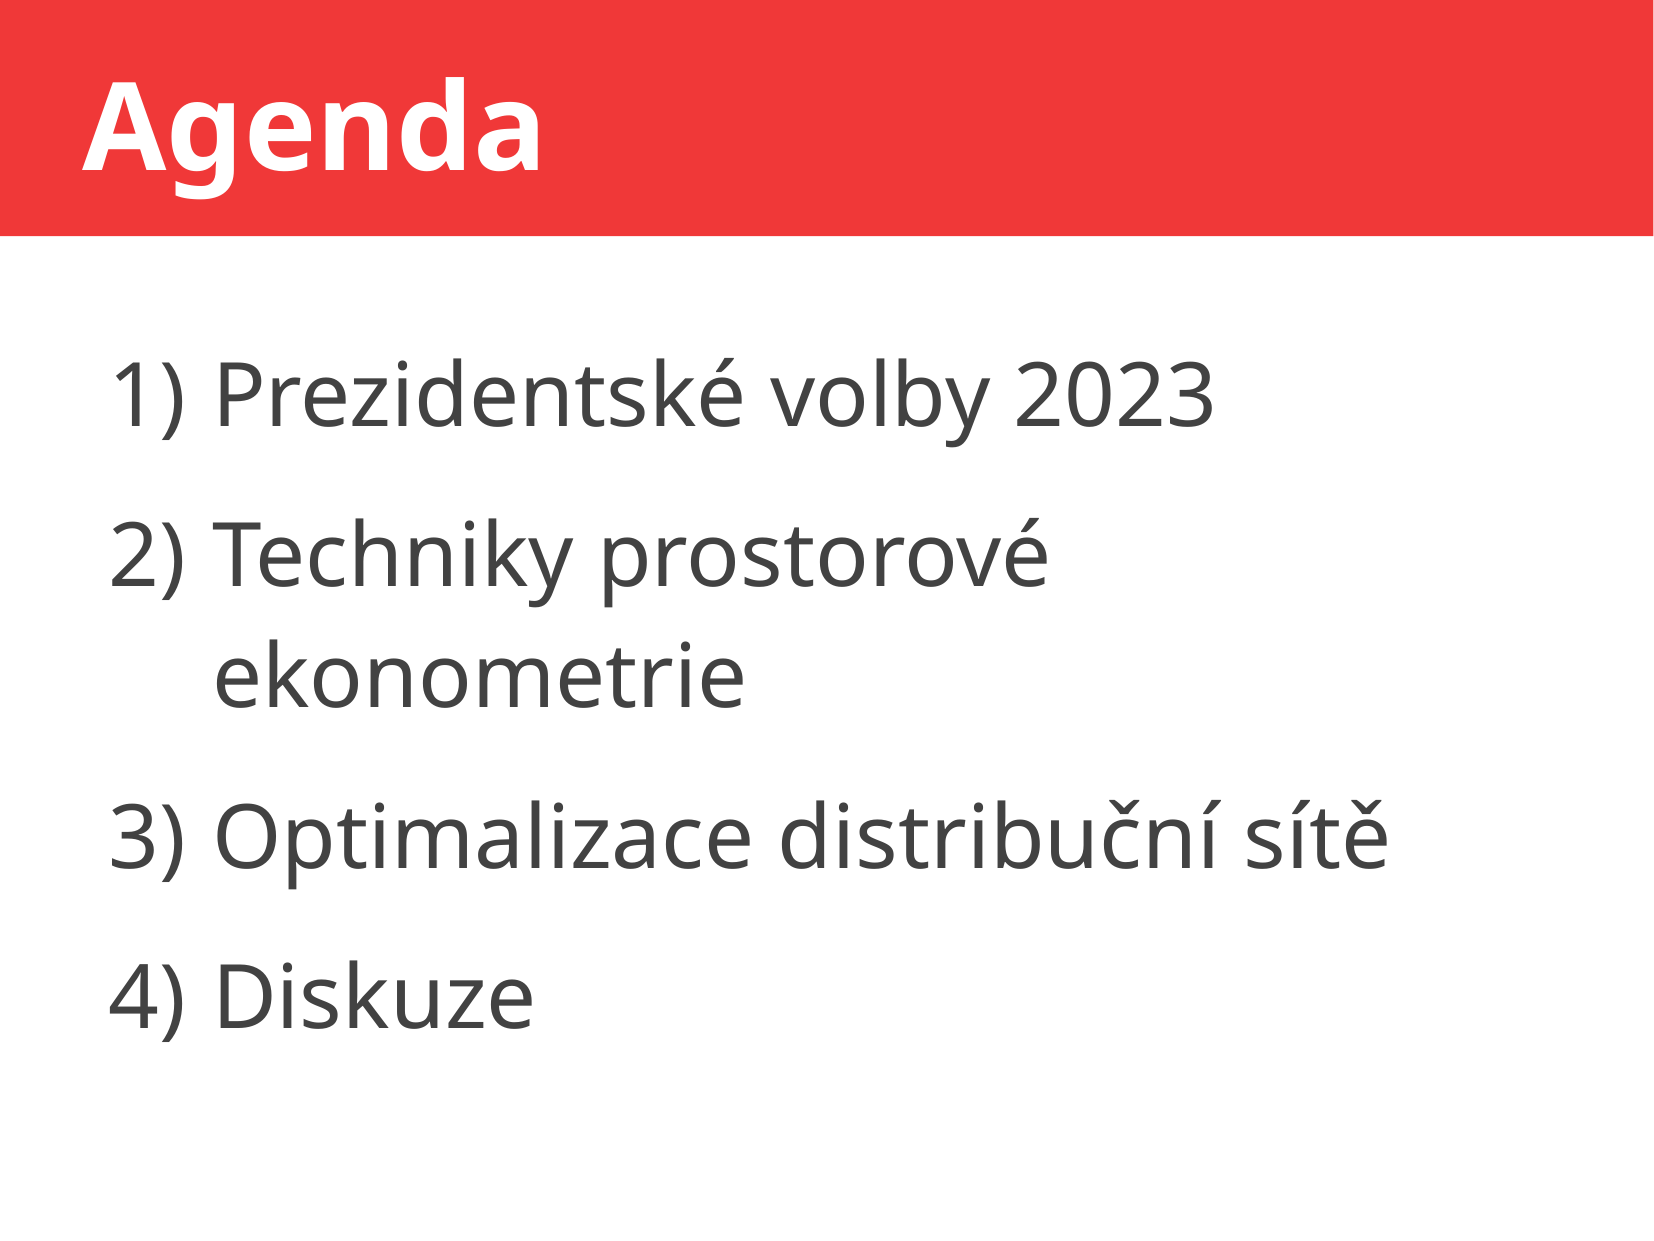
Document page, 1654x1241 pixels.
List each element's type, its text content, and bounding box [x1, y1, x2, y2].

list Prezidentské volby 2023 Techniky prostorové ekonometrie Optimalizace distribuční sítě Diskuze [79, 330, 1560, 1096]
title Agenda [82, 19, 1571, 227]
